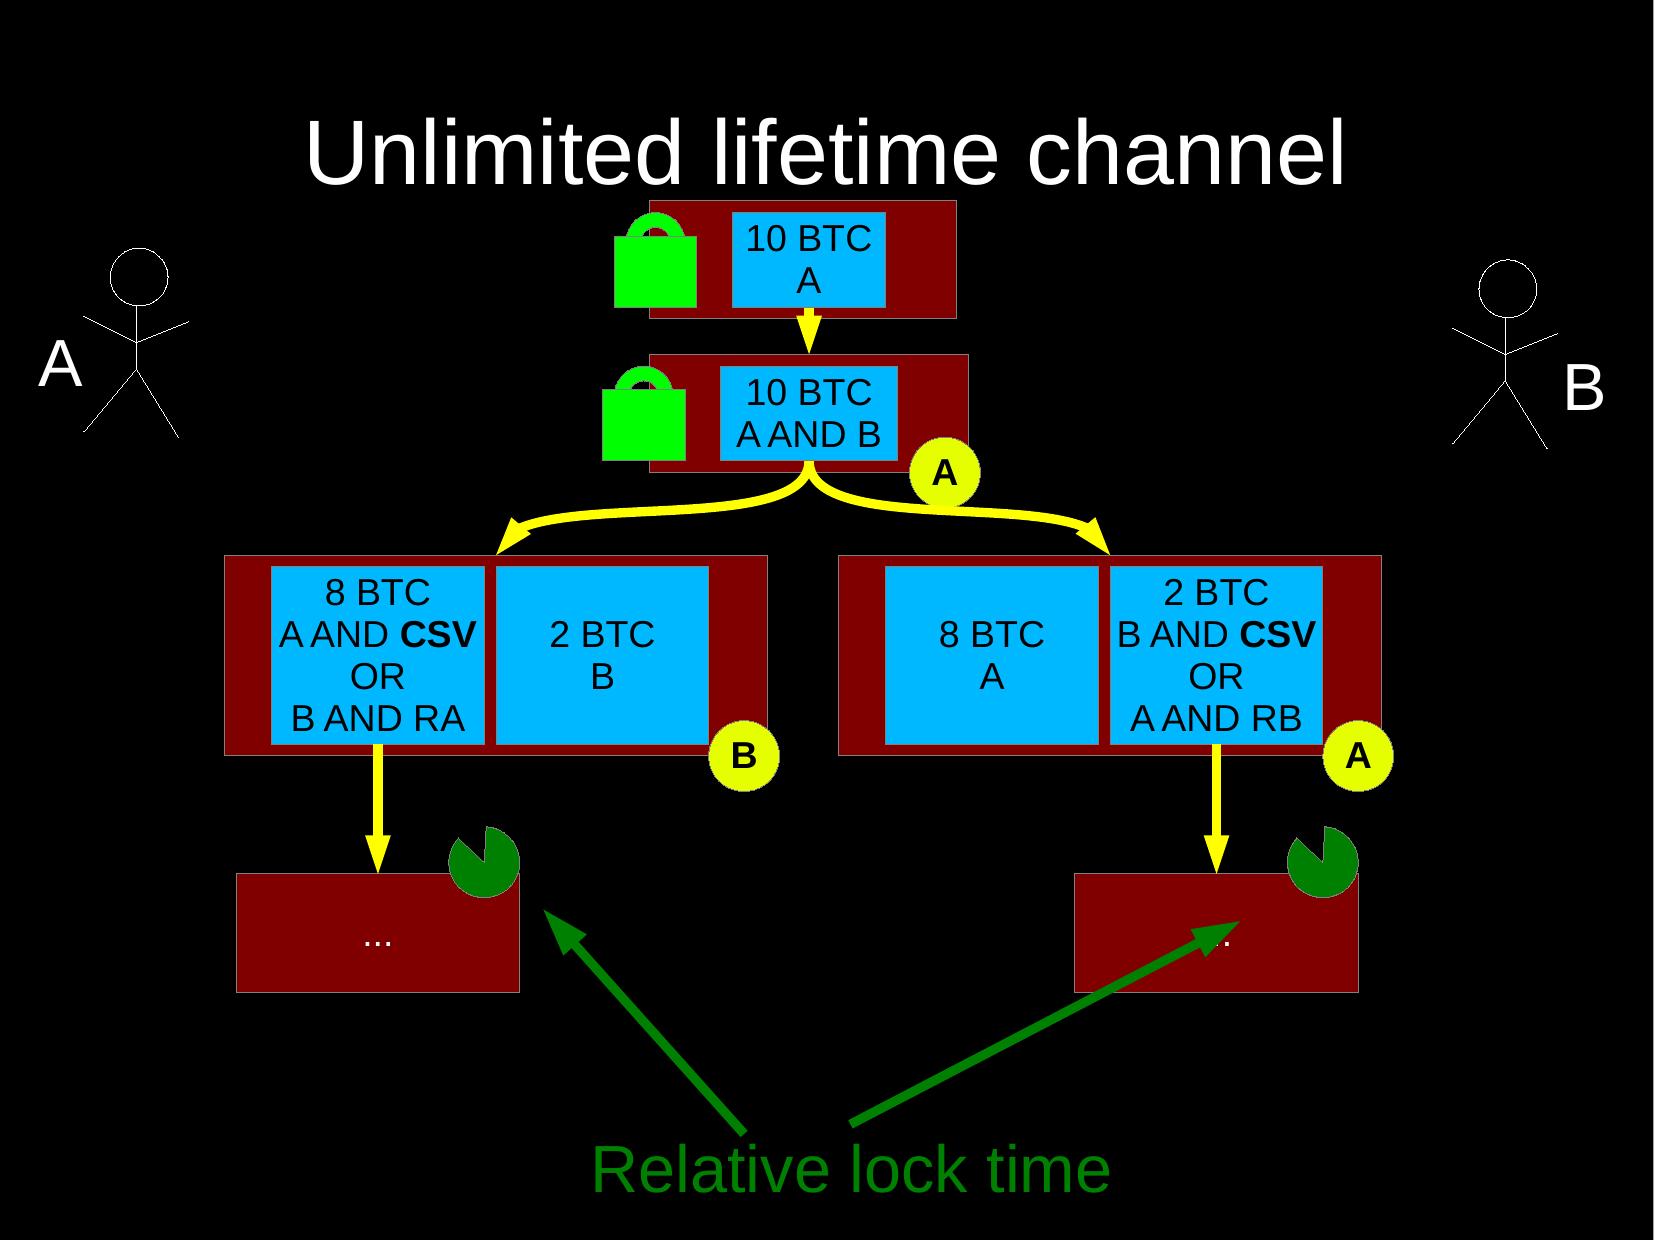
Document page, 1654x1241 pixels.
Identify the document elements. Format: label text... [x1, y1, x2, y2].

text_box A [1322, 720, 1394, 792]
text_box 2 BTC B AND CSV OR A AND RB [1110, 566, 1323, 745]
text_box [448, 826, 520, 898]
text_box [614, 200, 957, 319]
text_box Relative lock time [575, 1124, 1130, 1214]
text_box A [909, 437, 981, 506]
text_box ... [1074, 873, 1359, 993]
text_box [838, 555, 1382, 756]
text_box [224, 555, 768, 756]
text_box A [23, 318, 98, 409]
text_box 8 BTC A AND CSV OR B AND RA [271, 566, 485, 745]
text_box 10 BTC A AND B [720, 366, 898, 461]
title Unlimited lifetime channel [82, 49, 1571, 257]
text_box 8 BTC A [885, 566, 1099, 745]
text_box 10 BTC A [732, 212, 886, 308]
text_box 2 BTC B [496, 566, 709, 745]
text_box ... [236, 873, 520, 993]
text_box [602, 354, 969, 473]
text_box B [1547, 342, 1622, 432]
text_box [1287, 826, 1359, 898]
text_box B [708, 720, 780, 792]
